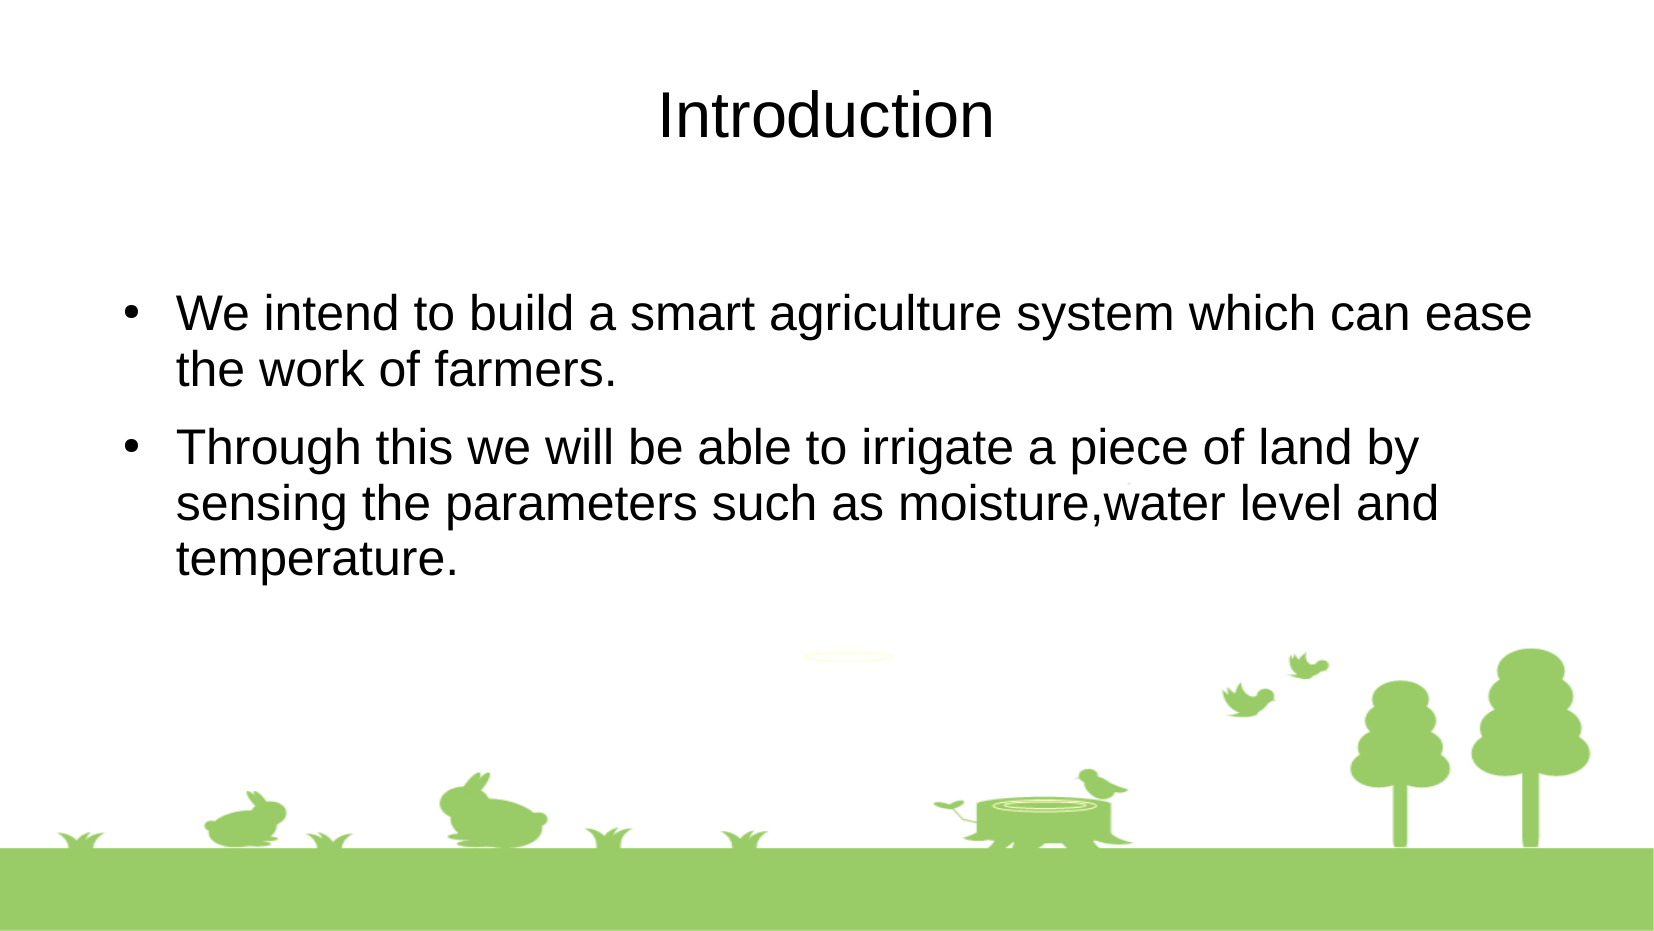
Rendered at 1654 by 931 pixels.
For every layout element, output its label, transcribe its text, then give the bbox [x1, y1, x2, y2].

title Introduction [82, 37, 1571, 193]
list We intend to build a smart agriculture system which can ease the work of farmers. Through this we will be able to irrigate a piece of land by sensing the parameters such as moisture,water level and temperature. [105, 285, 1594, 826]
picture [0, 0, 1654, 931]
